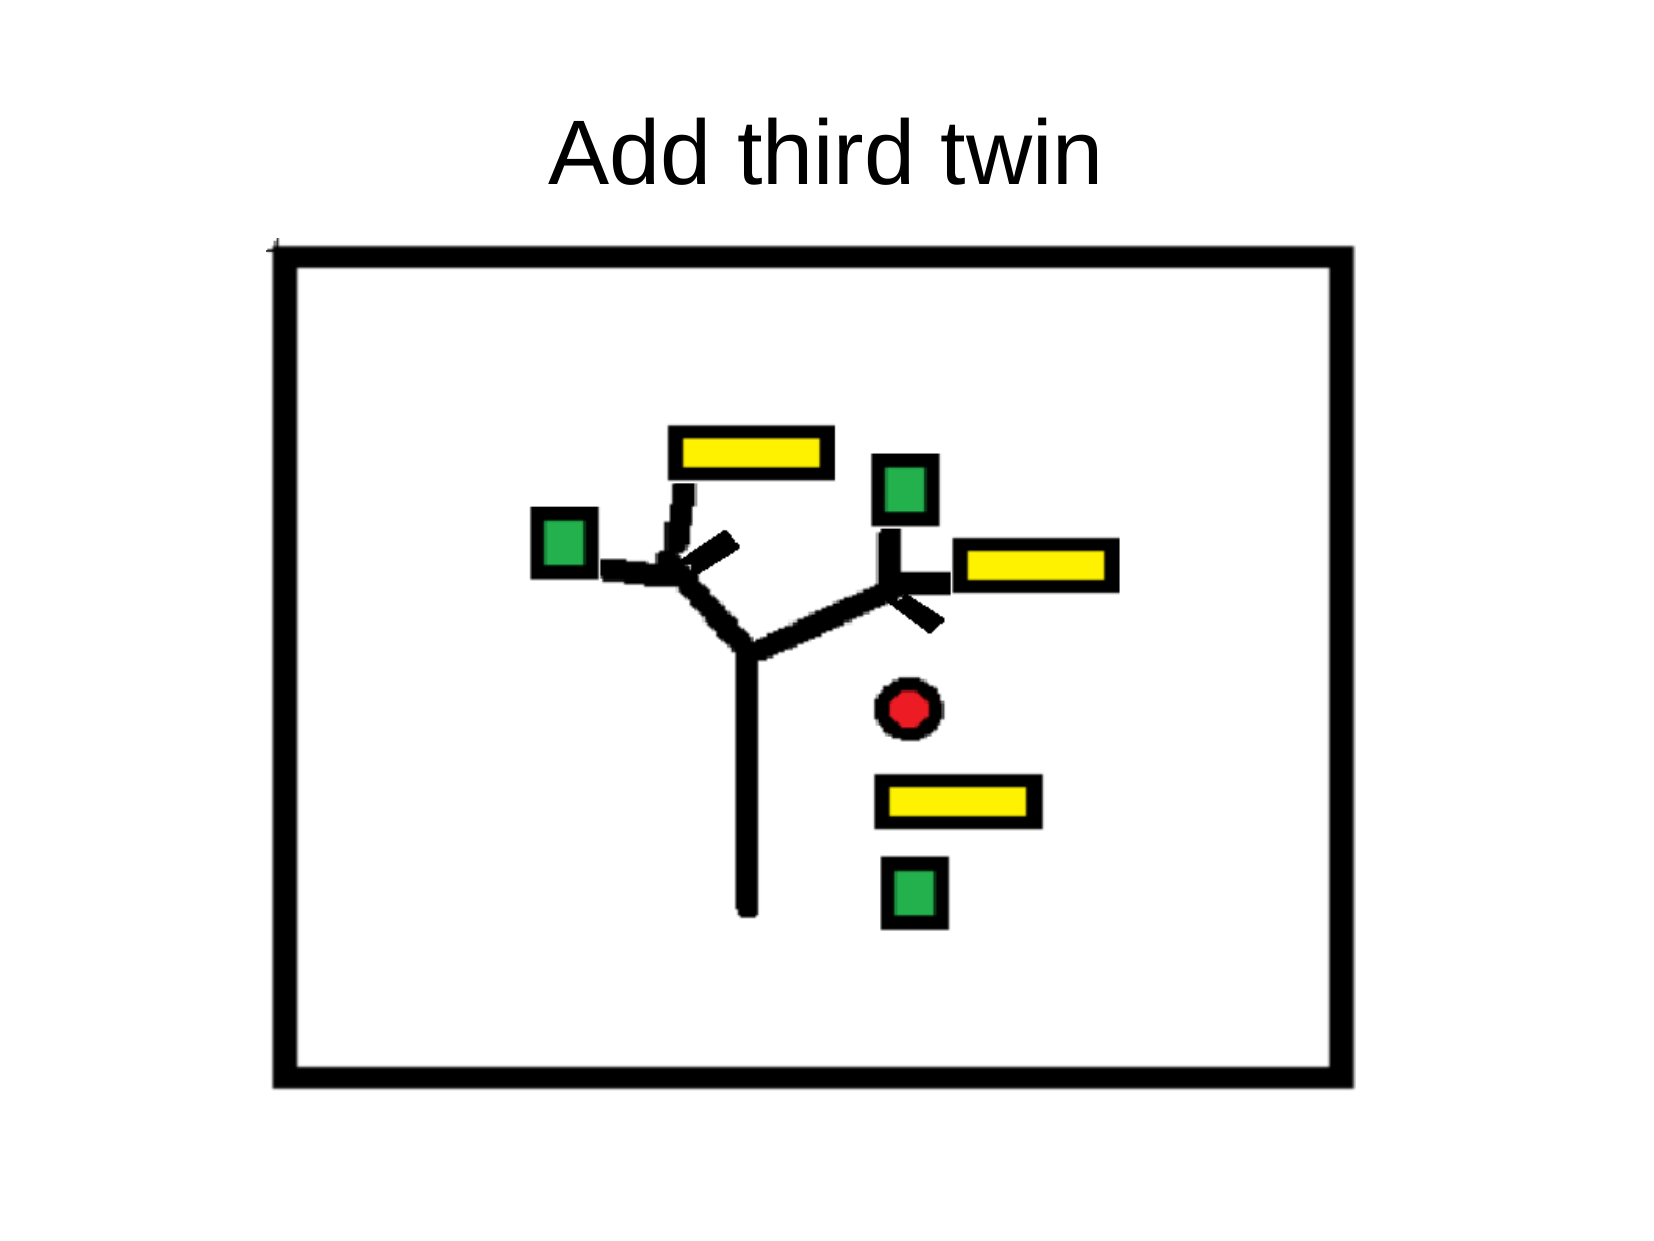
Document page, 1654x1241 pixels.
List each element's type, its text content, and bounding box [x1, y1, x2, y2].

picture [266, 238, 1356, 1092]
title Add third twin [82, 49, 1571, 257]
